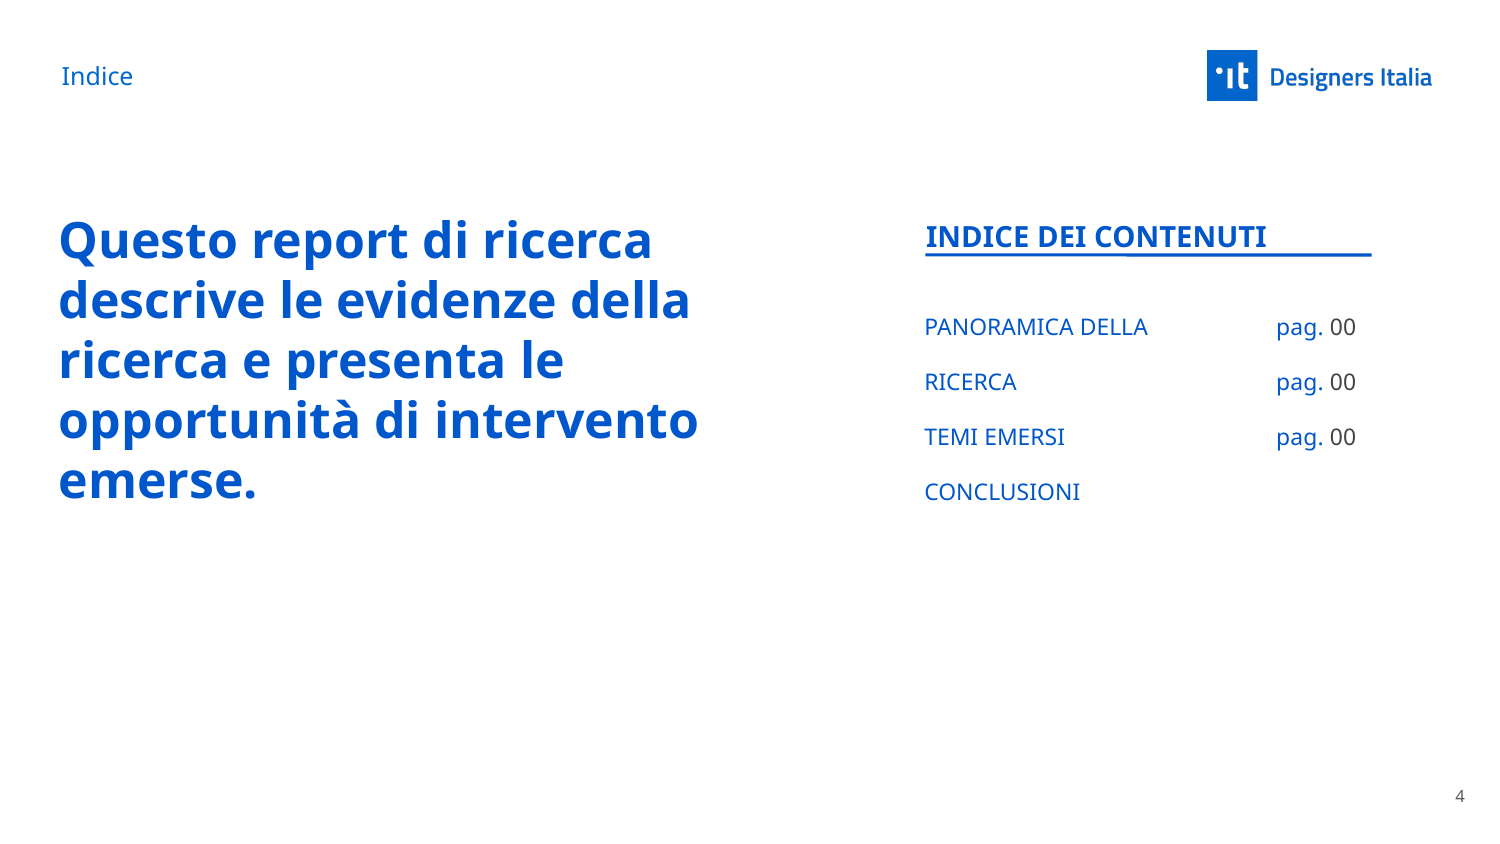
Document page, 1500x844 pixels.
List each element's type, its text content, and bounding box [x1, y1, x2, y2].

picture [1207, 50, 1445, 101]
text_box pag. 00 pag. 00 pag. 00 [1261, 270, 1373, 738]
text_box INDICE DEI CONTENUTI [911, 203, 1358, 250]
text_box Indice [46, 52, 684, 99]
text_box PANORAMICA DELLA RICERCA TEMI EMERSI CONCLUSIONI [909, 270, 1261, 738]
slide_number <number> [1389, 764, 1480, 830]
text_box Questo report di ricerca descrive le evidenze della ricerca e presenta le opportunità di intervento emerse. [43, 193, 756, 324]
